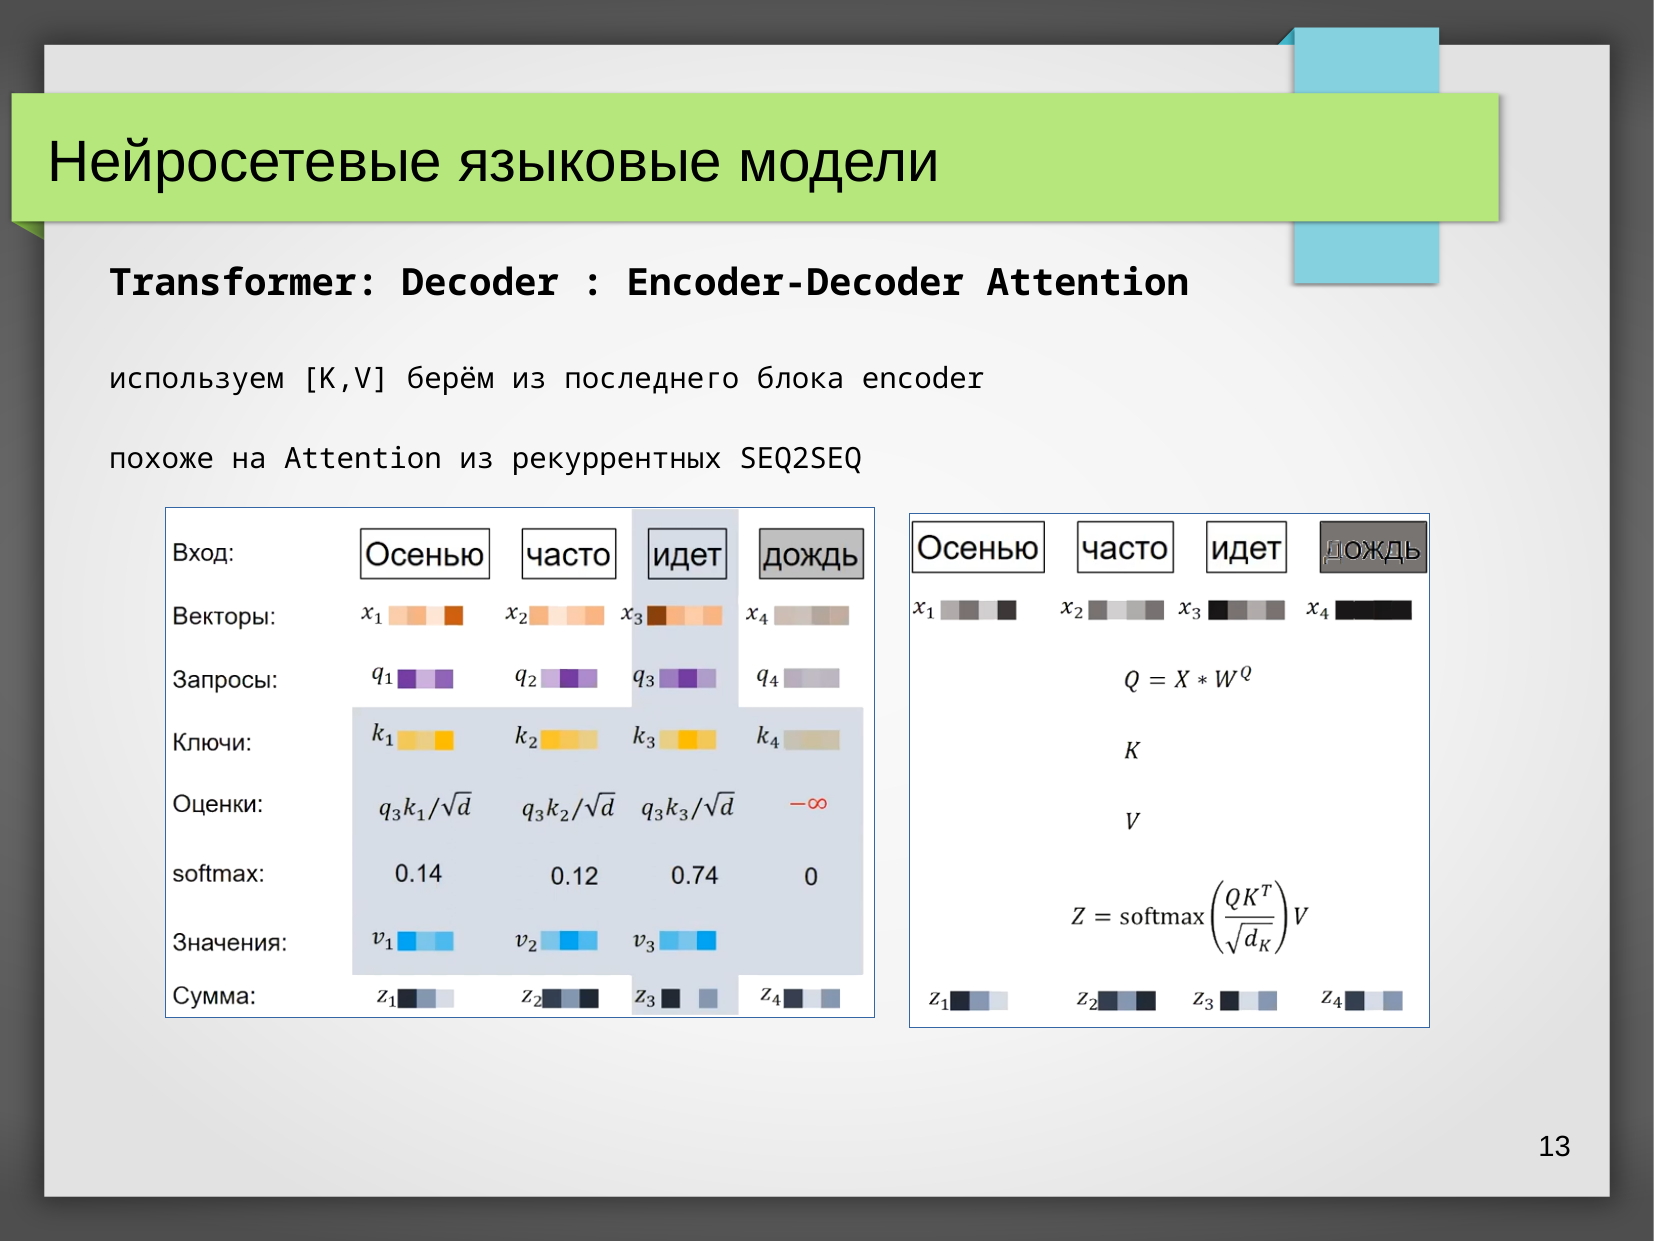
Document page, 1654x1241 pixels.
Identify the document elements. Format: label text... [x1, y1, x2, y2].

text_box Transformer: Decoder : Encoder-Decoder Attention используем [K,V] берём из последнего блока encoder похоже на Attention из рекуррентных SEQ2SEQ [94, 248, 1489, 461]
title Нейросетевые языковые модели [47, 121, 1241, 201]
picture [0, 0, 1654, 1241]
